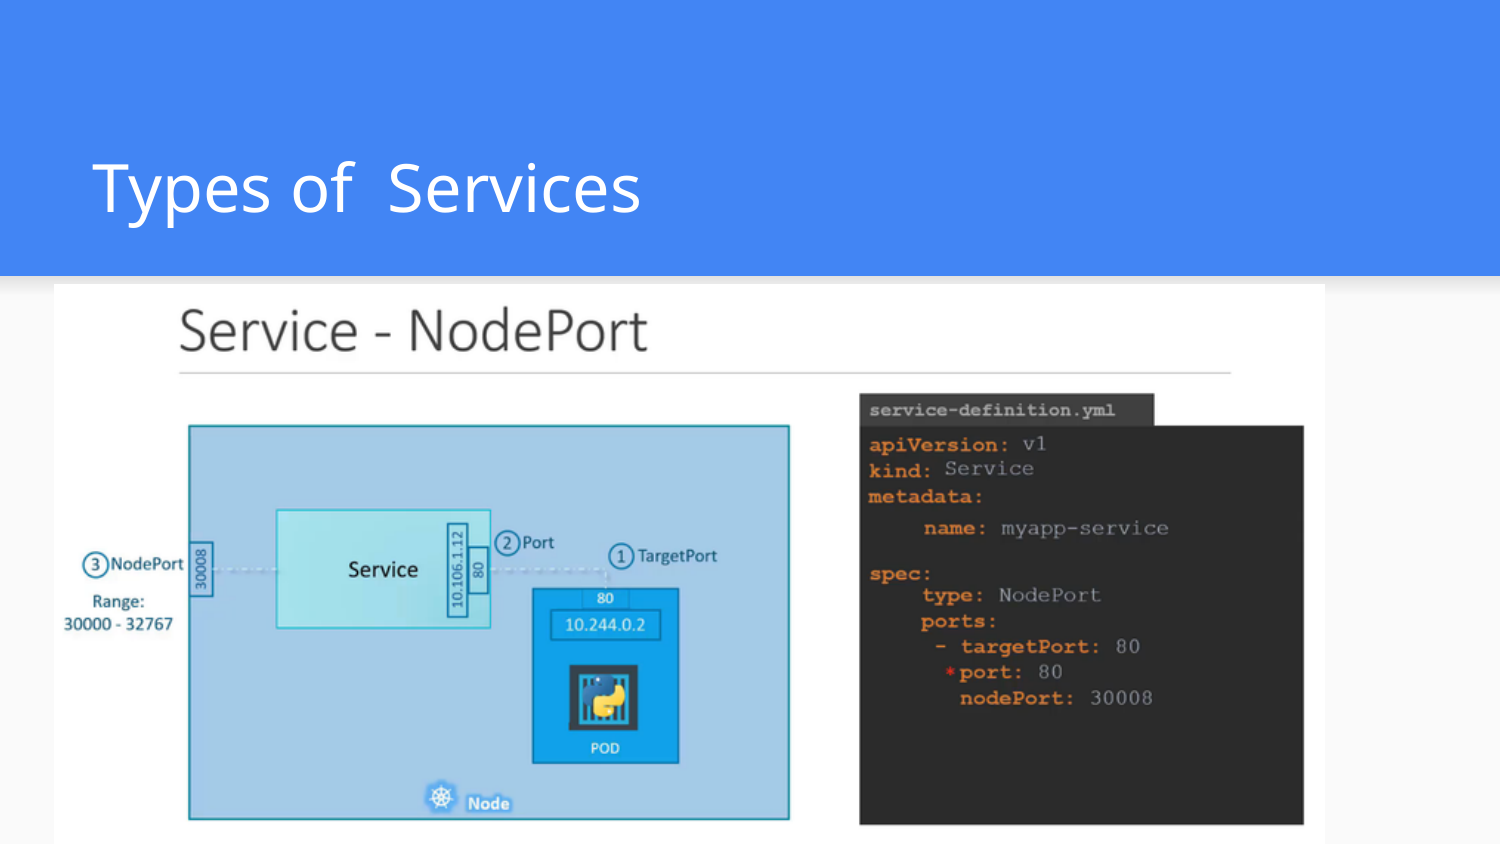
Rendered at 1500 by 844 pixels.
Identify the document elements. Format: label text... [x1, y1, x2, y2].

title Types of Services [77, 121, 1427, 248]
picture [54, 284, 1325, 844]
